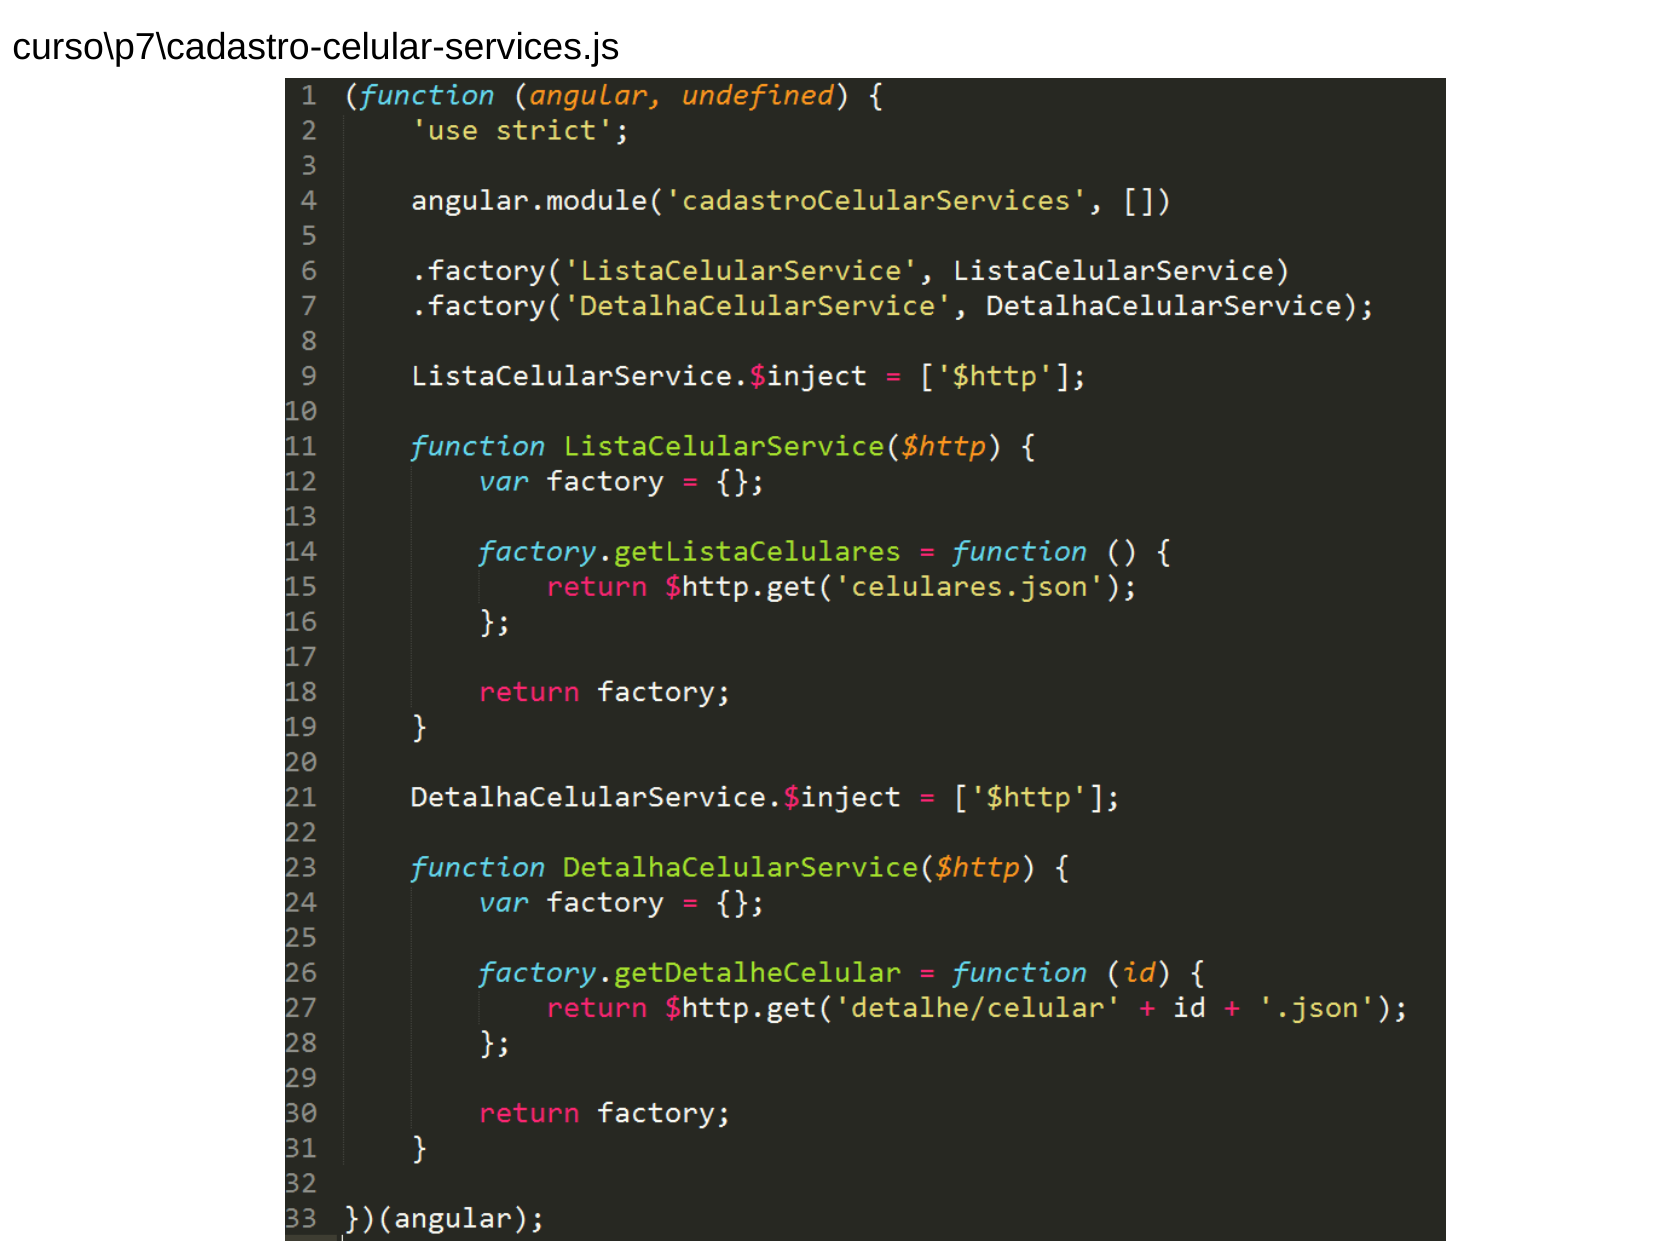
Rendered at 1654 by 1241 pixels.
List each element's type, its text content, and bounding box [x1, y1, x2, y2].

text_box curso\p7\cadastro-celular-services.js [0, 18, 635, 76]
picture [285, 78, 1446, 1241]
